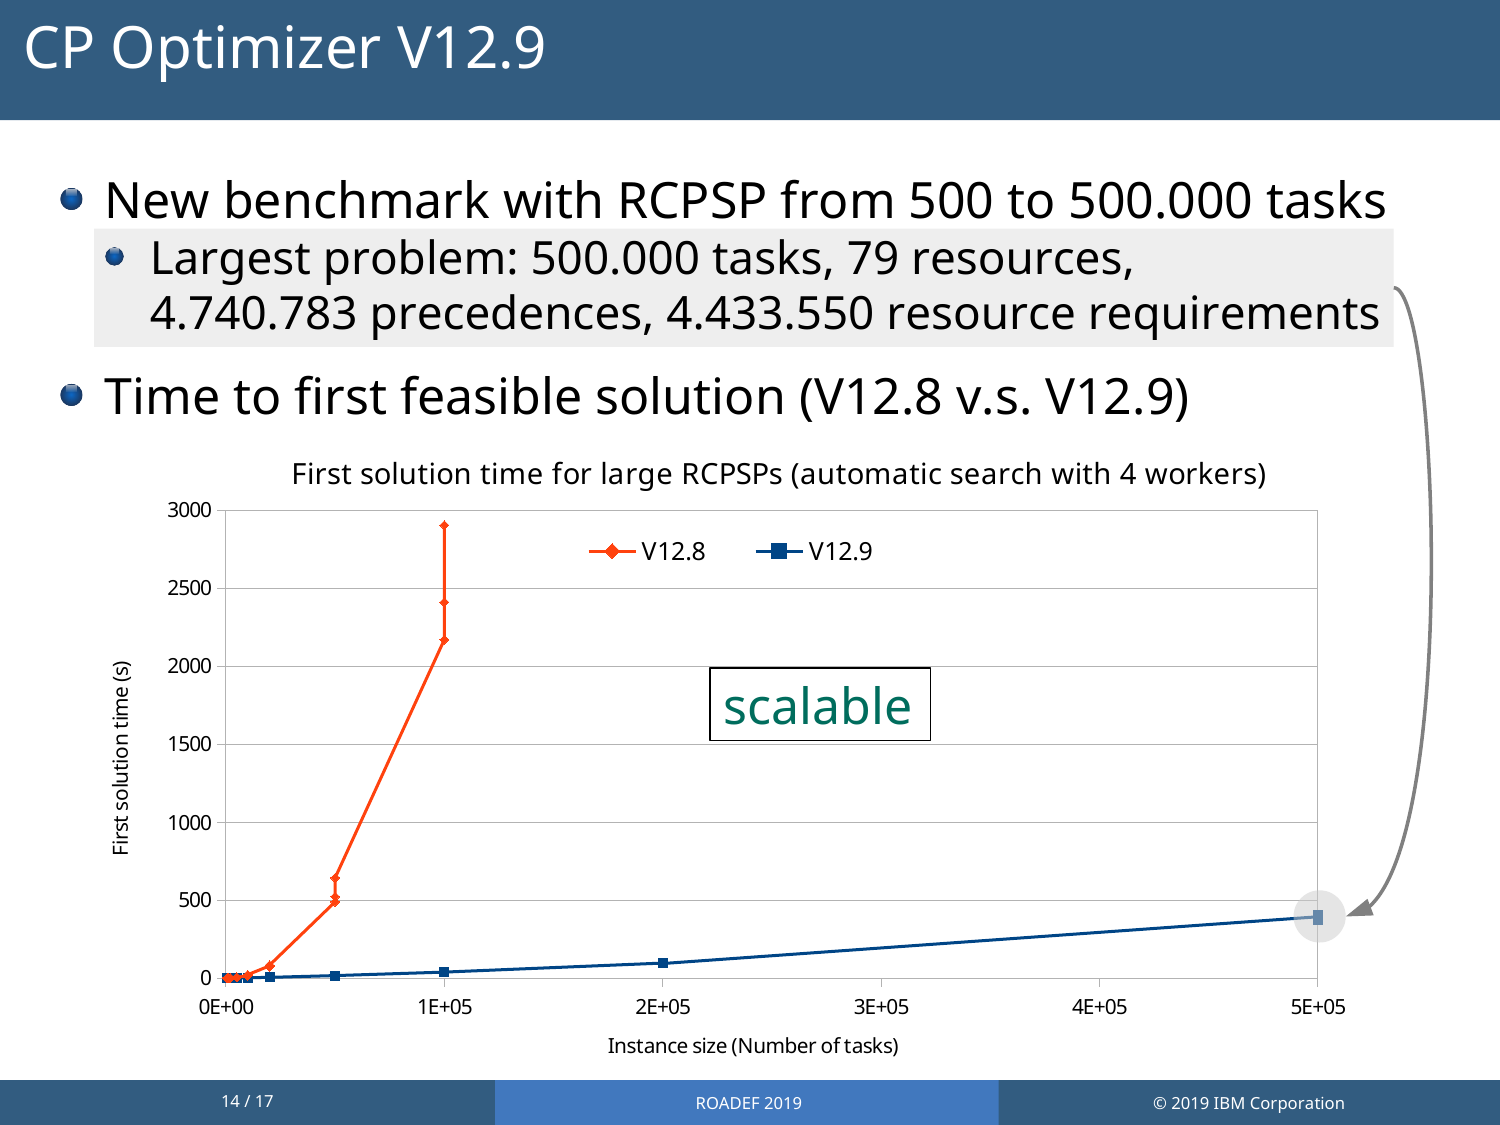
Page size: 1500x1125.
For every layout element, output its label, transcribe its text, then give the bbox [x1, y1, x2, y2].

list New benchmark with RCPSP from 500 to 500.000 tasks Largest problem: 500.000 tasks, 79 resources, 4.740.783 precedences, 4.433.550 resource requirements Time to first feasible solution (V12.8 v.s. V12.9) [45, 161, 1441, 433]
chart [55, 443, 1406, 1080]
title CP Optimizer V12.9 [0, 0, 1500, 121]
text_box scalable [709, 667, 931, 741]
text_box [1293, 890, 1346, 943]
